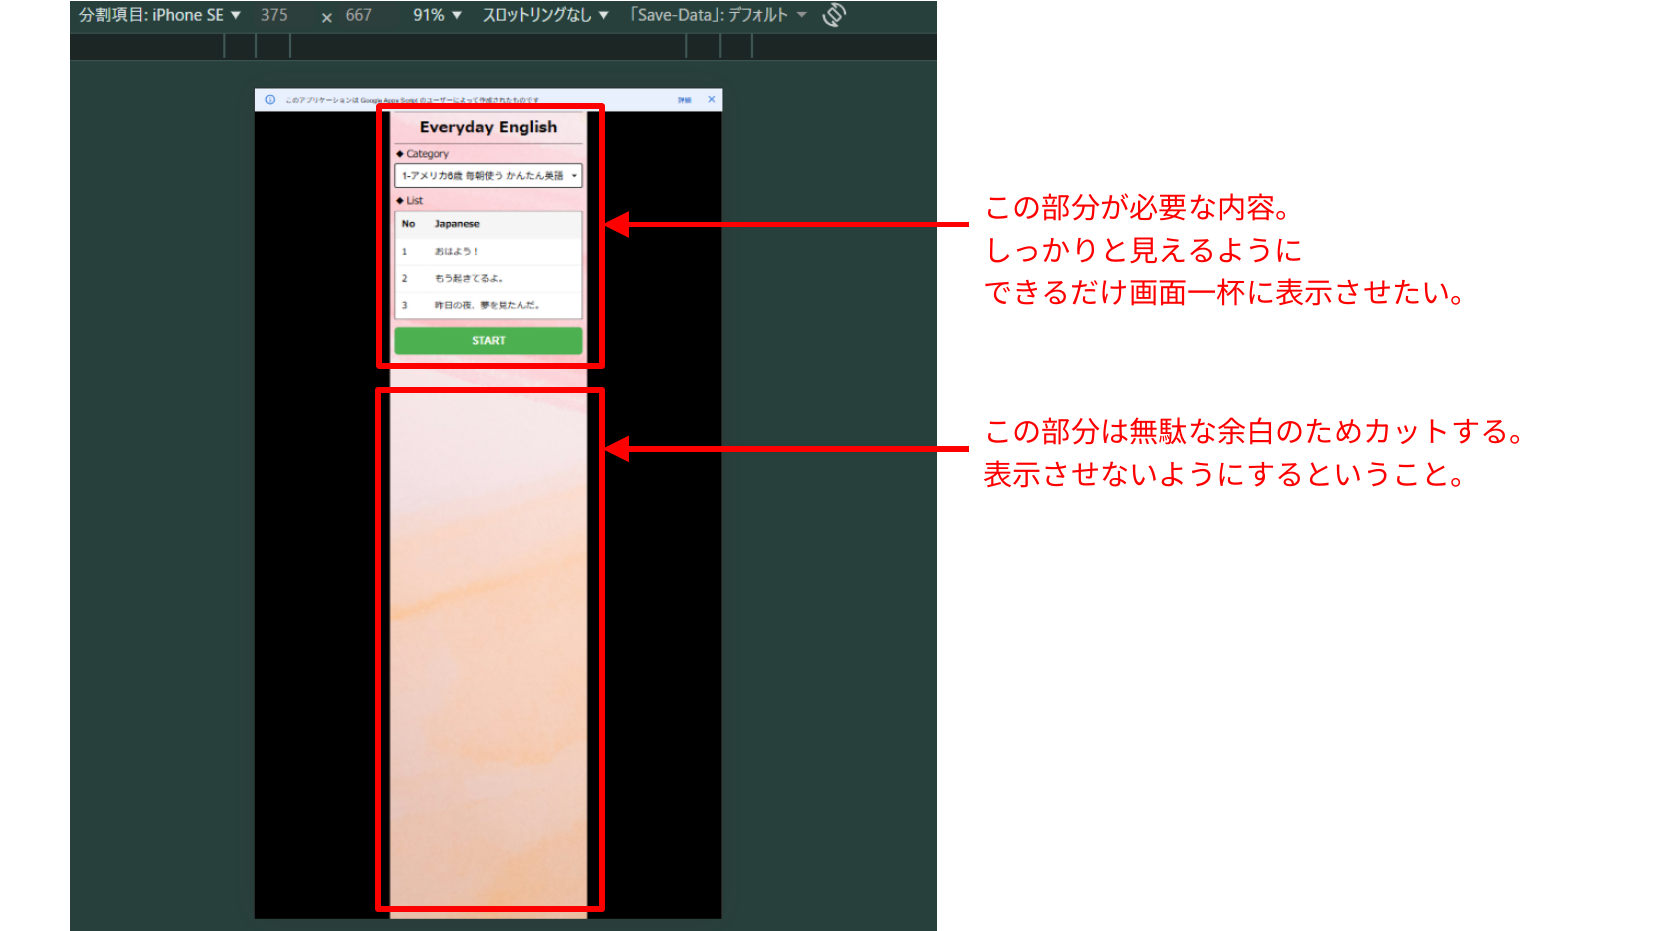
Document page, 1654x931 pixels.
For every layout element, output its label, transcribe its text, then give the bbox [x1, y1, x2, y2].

picture [382, 109, 599, 363]
text_box この部分が必要な内容。 しっかりと見えるように できるだけ画面一杯に表示させたい。 [968, 177, 1495, 298]
text_box この部分は無駄な余白のためカットする。 表示させないようにするということ。 [968, 401, 1554, 487]
picture [381, 393, 599, 906]
picture [70, 1, 937, 931]
